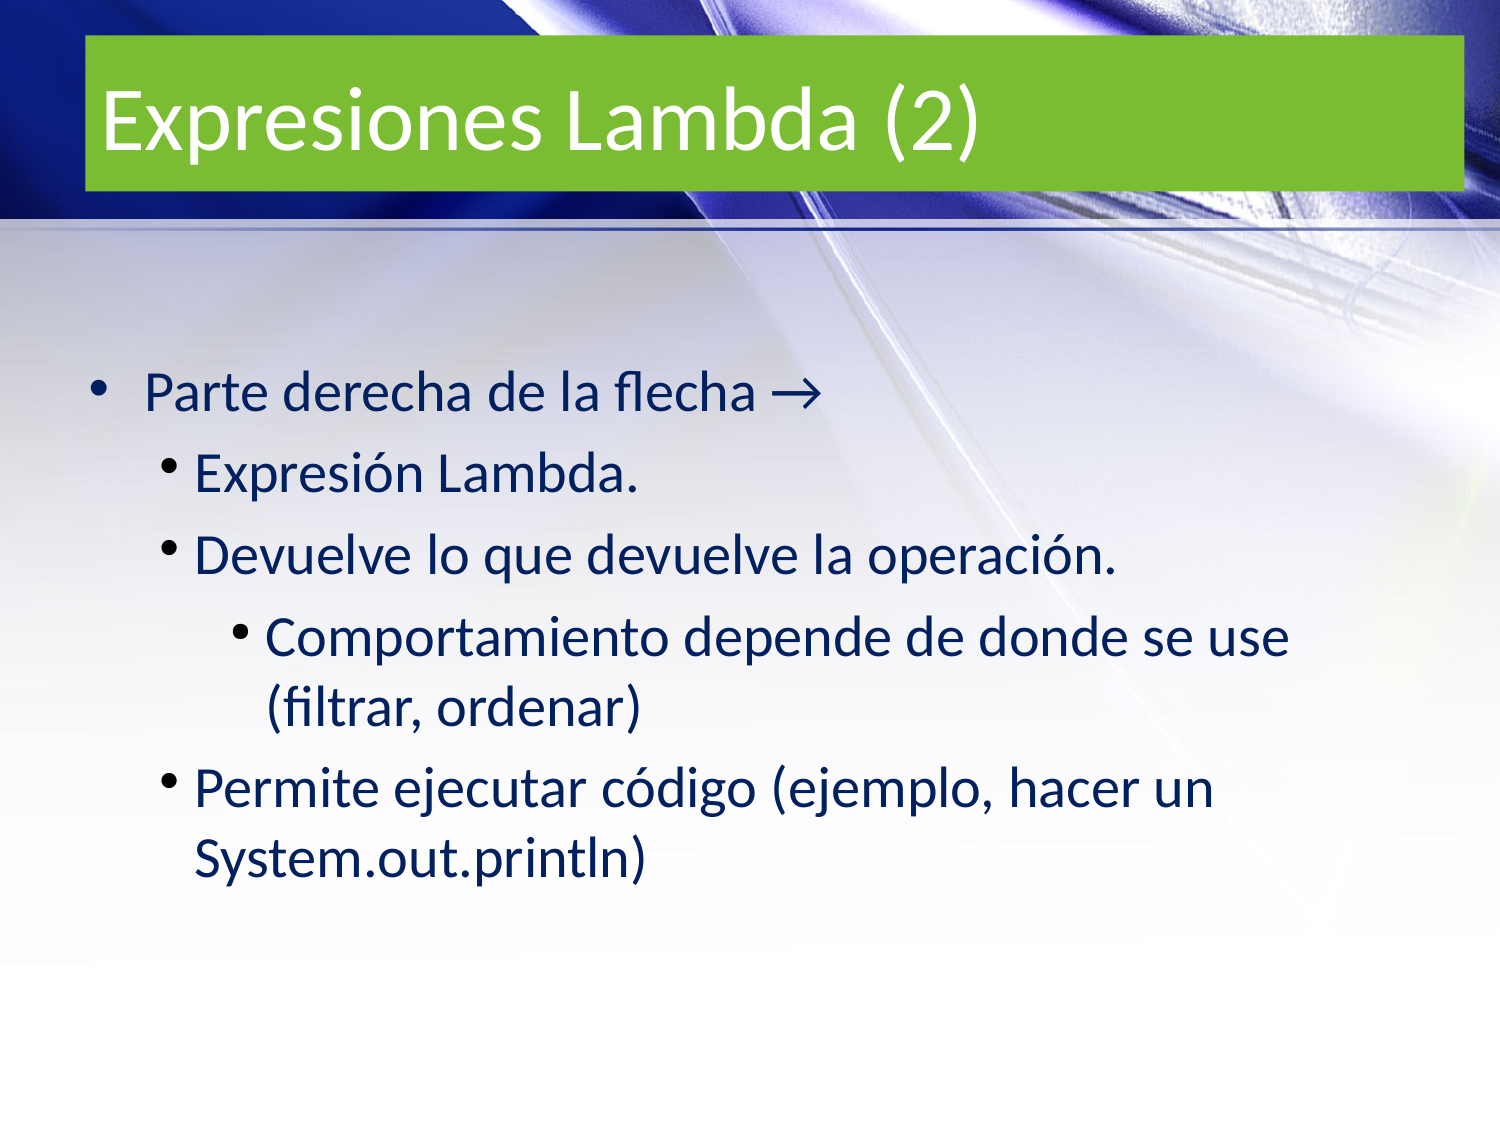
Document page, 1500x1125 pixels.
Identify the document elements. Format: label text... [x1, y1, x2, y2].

picture [0, 0, 1500, 1125]
text_box Parte derecha de la flecha → Expresión Lambda. Devuelve lo que devuelve la operación. Comportamiento depende de donde se use (filtrar, ordenar) Permite ejecutar código (ejemplo, hacer un System.out.println) [73, 345, 1424, 989]
text_box Expresiones Lambda (2) [85, 35, 1465, 192]
